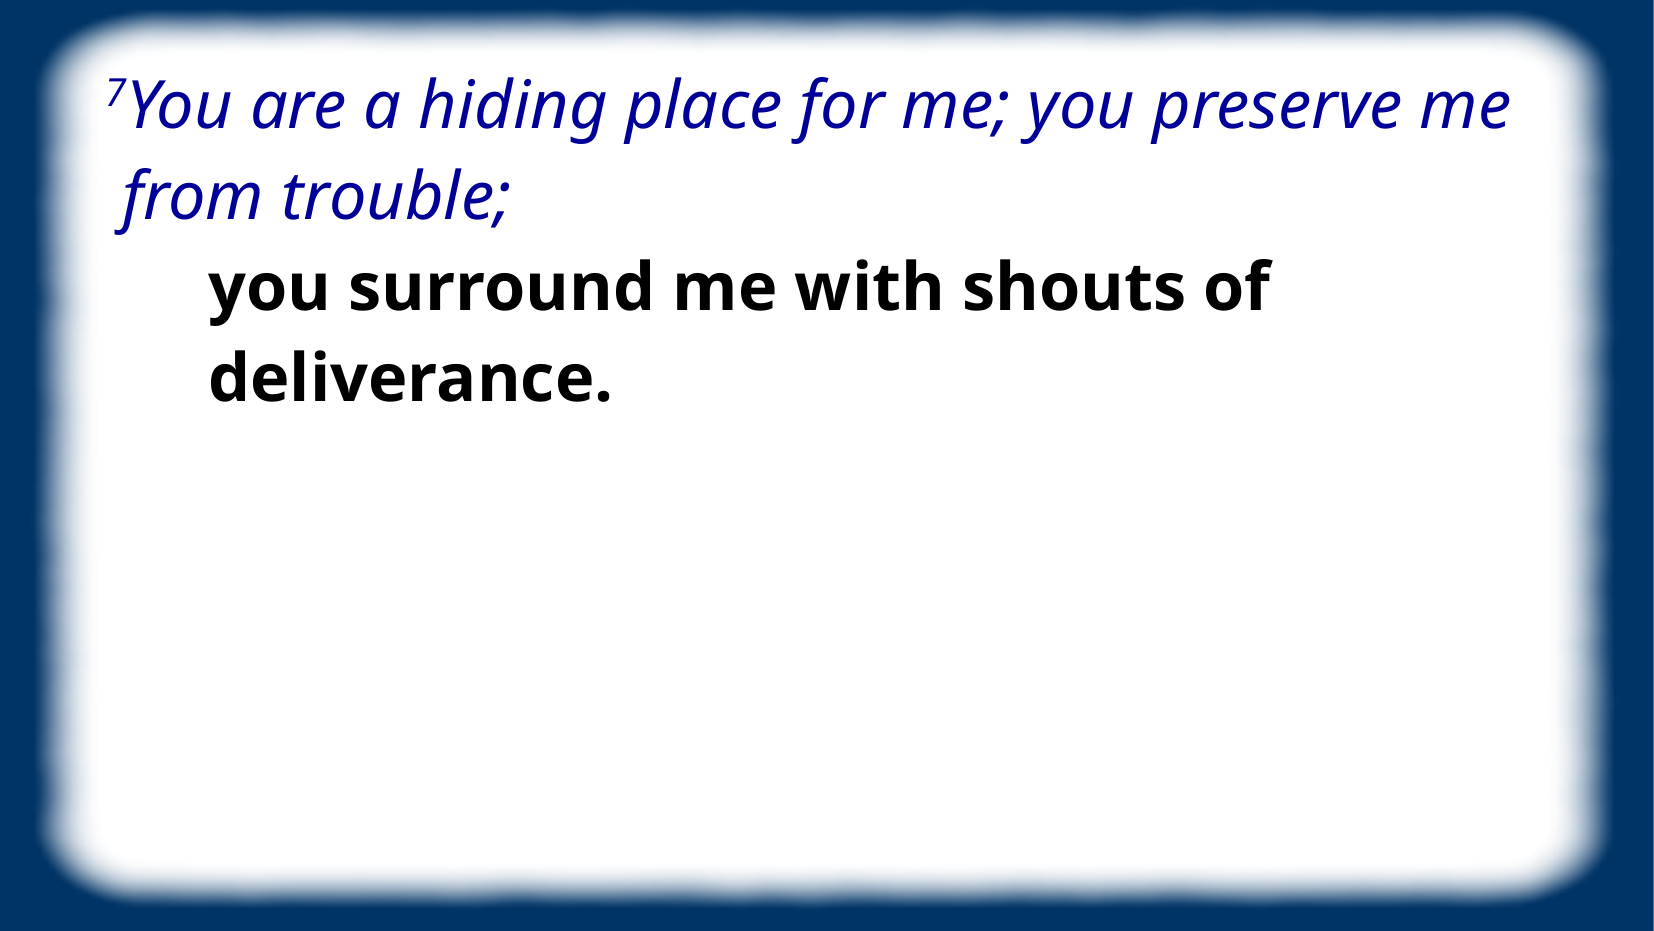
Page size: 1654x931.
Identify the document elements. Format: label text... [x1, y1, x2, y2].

picture [0, 0, 1654, 931]
text_box 7You are a hiding place for me; you preserve me from trouble; you surround me with shouts of deliverance. [90, 50, 1561, 421]
